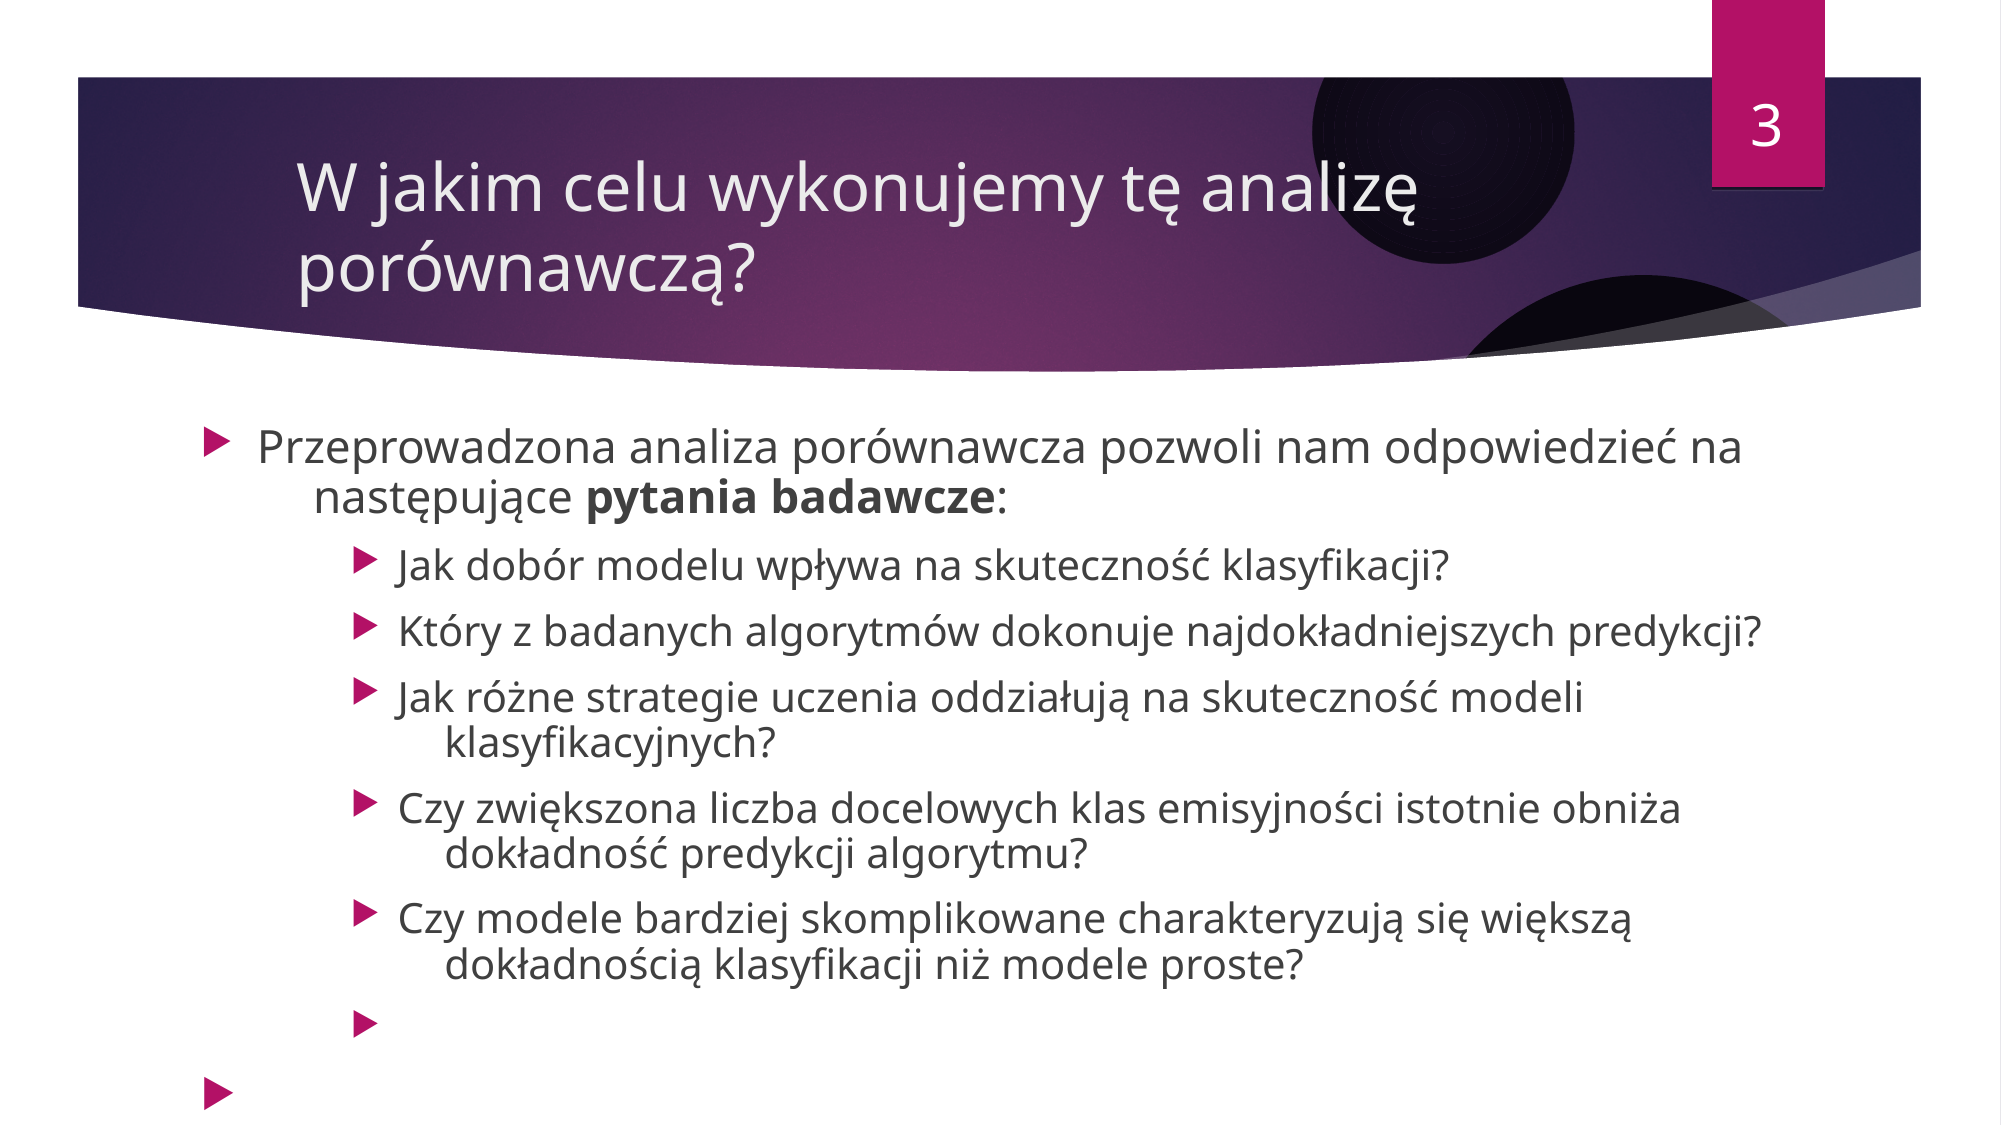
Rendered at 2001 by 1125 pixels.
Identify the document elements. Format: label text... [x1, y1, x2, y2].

title W jakim celu wykonujemy tę analizę porównawczą? [281, 125, 1719, 325]
list Przeprowadzona analiza porównawcza pozwoli nam odpowiedzieć na następujące pytania badawcze: Jak dobór modelu wpływa na skuteczność klasyfikacji? Który z badanych algorytmów dokonuje najdokładniejszych predykcji? Jak różne strategie uczenia oddziałują na skuteczność modeli klasyfikacyjnych? Czy zwiększona liczba docelowych klas emisyjności istotnie obniża dokładność predykcji algorytmu? Czy modele bardziej skomplikowane charakteryzują się większą dokładnością klasyfikacji niż modele proste? [185, 417, 1815, 1077]
text_box [1698, 48, 1836, 175]
